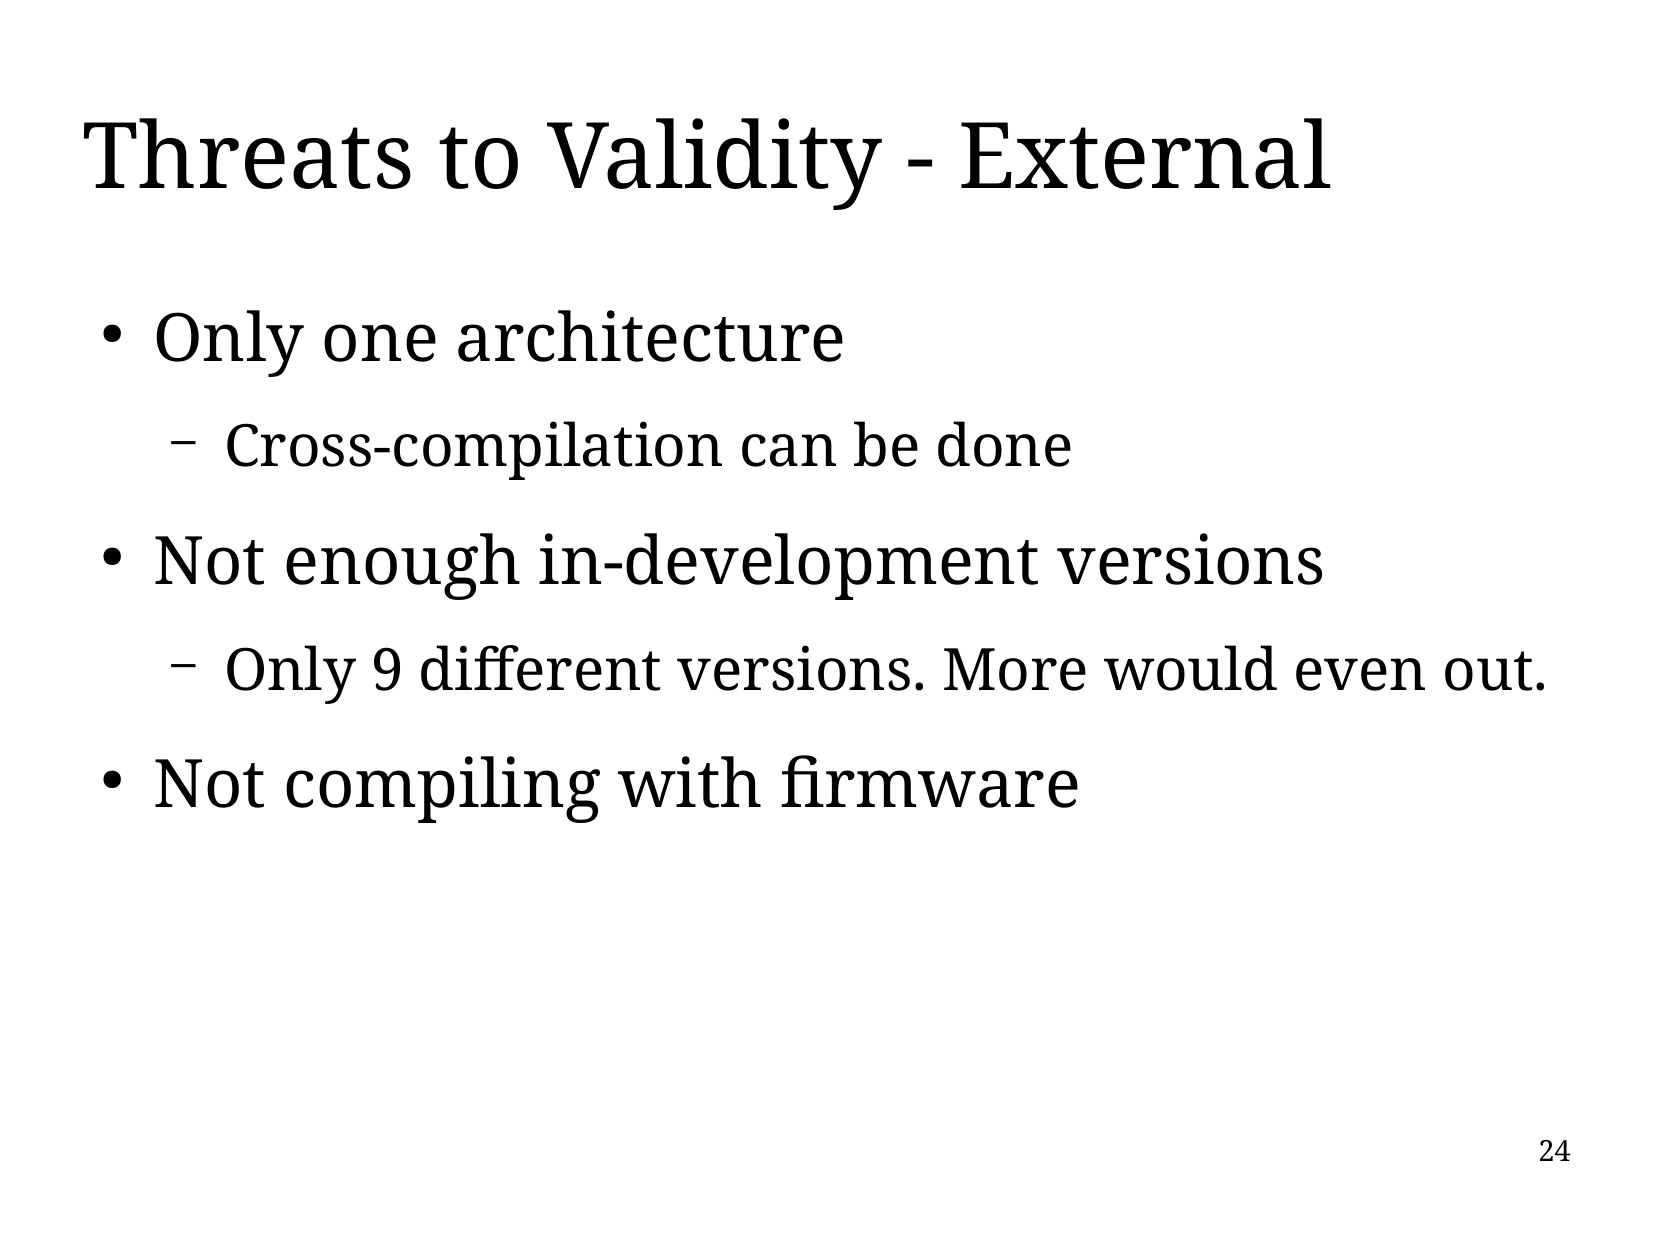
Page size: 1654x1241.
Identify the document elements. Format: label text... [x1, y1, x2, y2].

title Threats to Validity - External [82, 49, 1571, 257]
list Only one architecture Cross-compilation can be done Not enough in-development versions Only 9 different versions. More would even out. Not compiling with firmware [82, 290, 1571, 1010]
